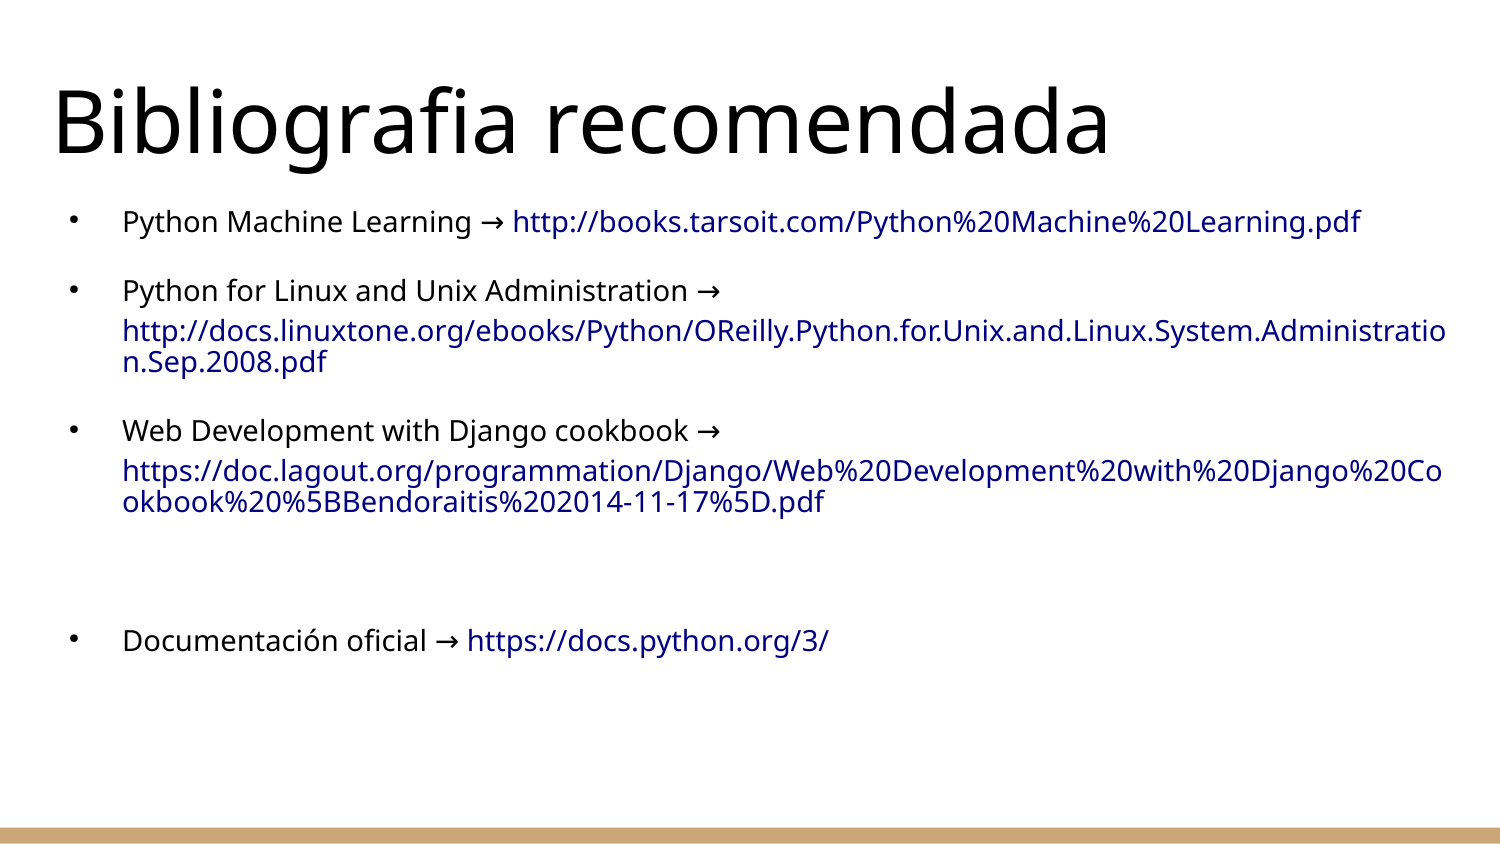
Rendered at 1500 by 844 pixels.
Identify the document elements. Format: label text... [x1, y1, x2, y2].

title Bibliografia recomendada [51, 51, 1449, 189]
list Python Machine Learning → http://books.tarsoit.com/Python%20Machine%20Learning.pdf Python for Linux and Unix Administration → http://docs.linuxtone.org/ebooks/Python/OReilly.Python.for.Unix.and.Linux.System.Administration.Sep.2008.pdf Web Development with Django cookbook → https://doc.lagout.org/programmation/Django/Web%20Development%20with%20Django%20Cookbook%20%5BBendoraitis%202014-11-17%5D.pdf Documentación oficial → https://docs.python.org/3/ [51, 200, 1449, 752]
